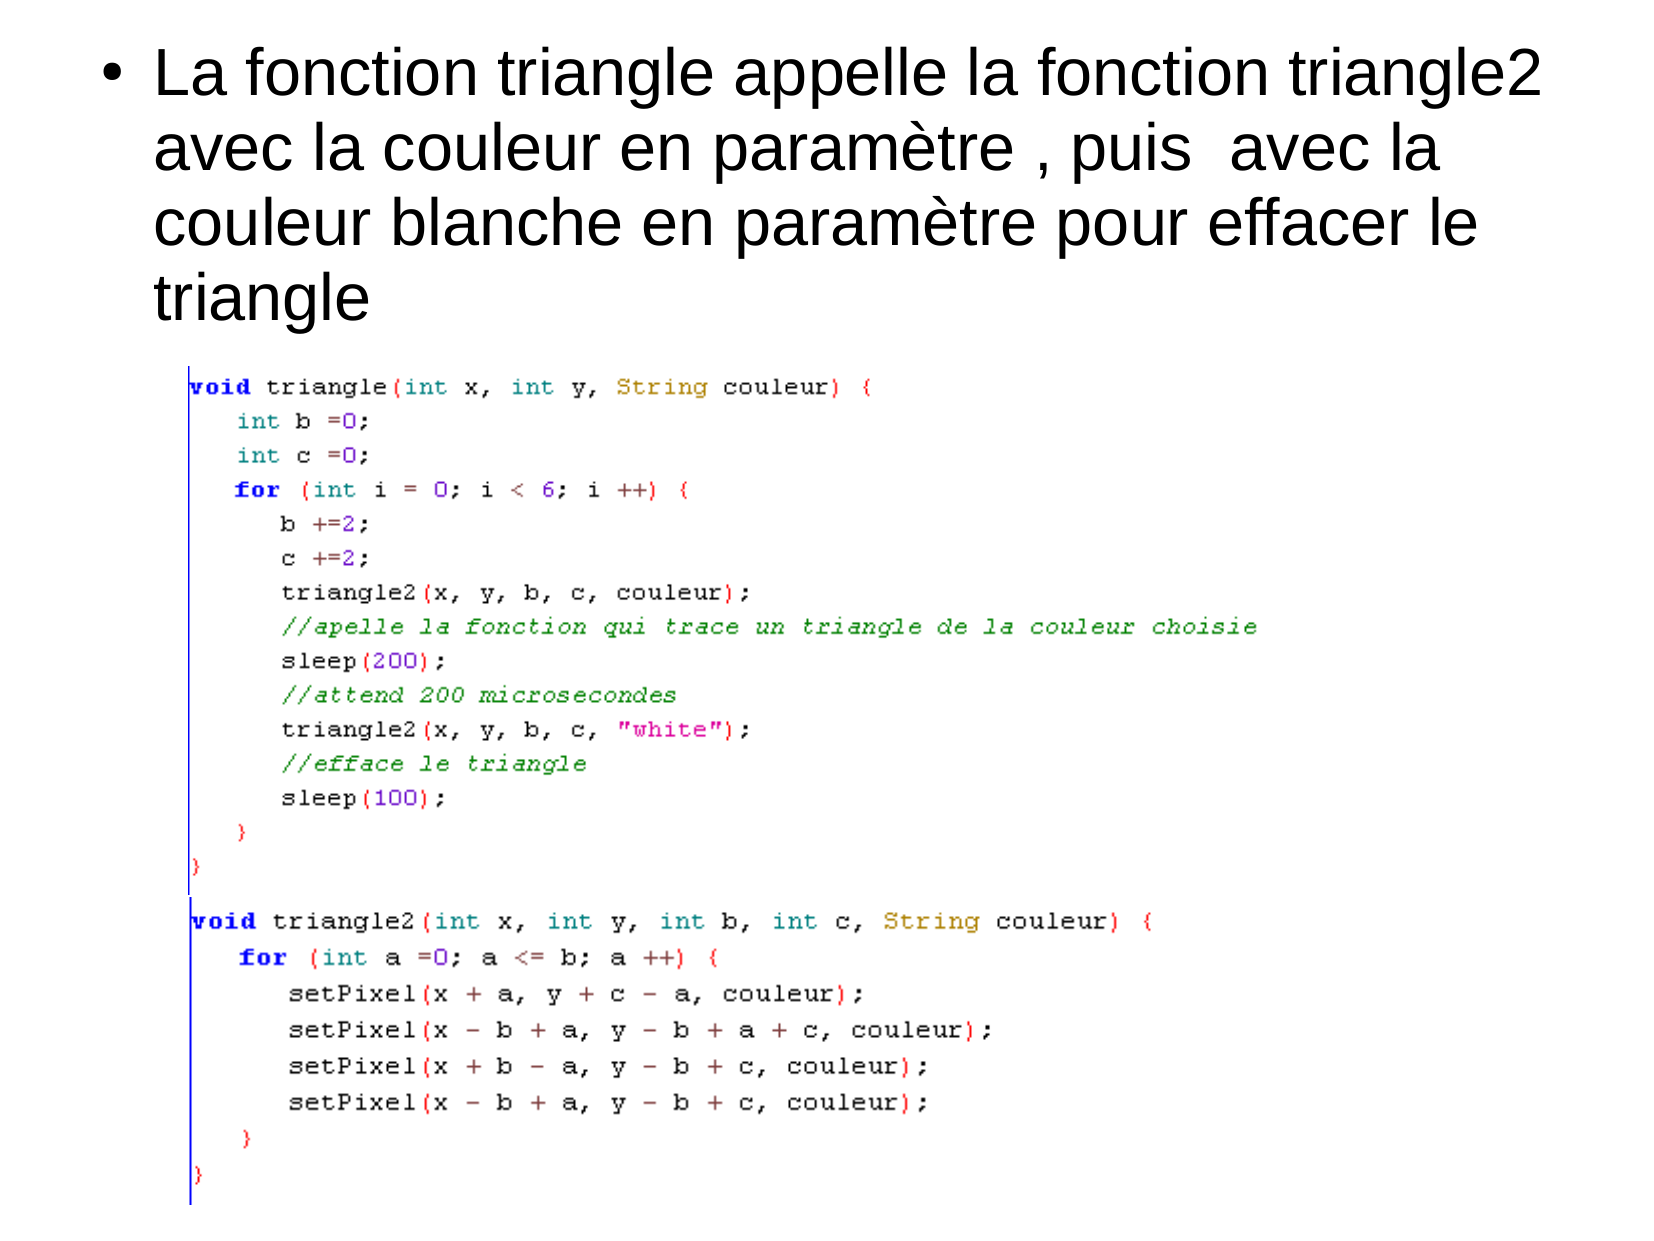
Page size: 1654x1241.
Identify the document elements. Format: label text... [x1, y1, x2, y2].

picture [188, 366, 1285, 895]
list La fonction triangle appelle la fonction triangle2 avec la couleur en paramètre , puis avec la couleur blanche en paramètre pour effacer le triangle [82, 35, 1571, 1010]
picture [188, 897, 1185, 1205]
